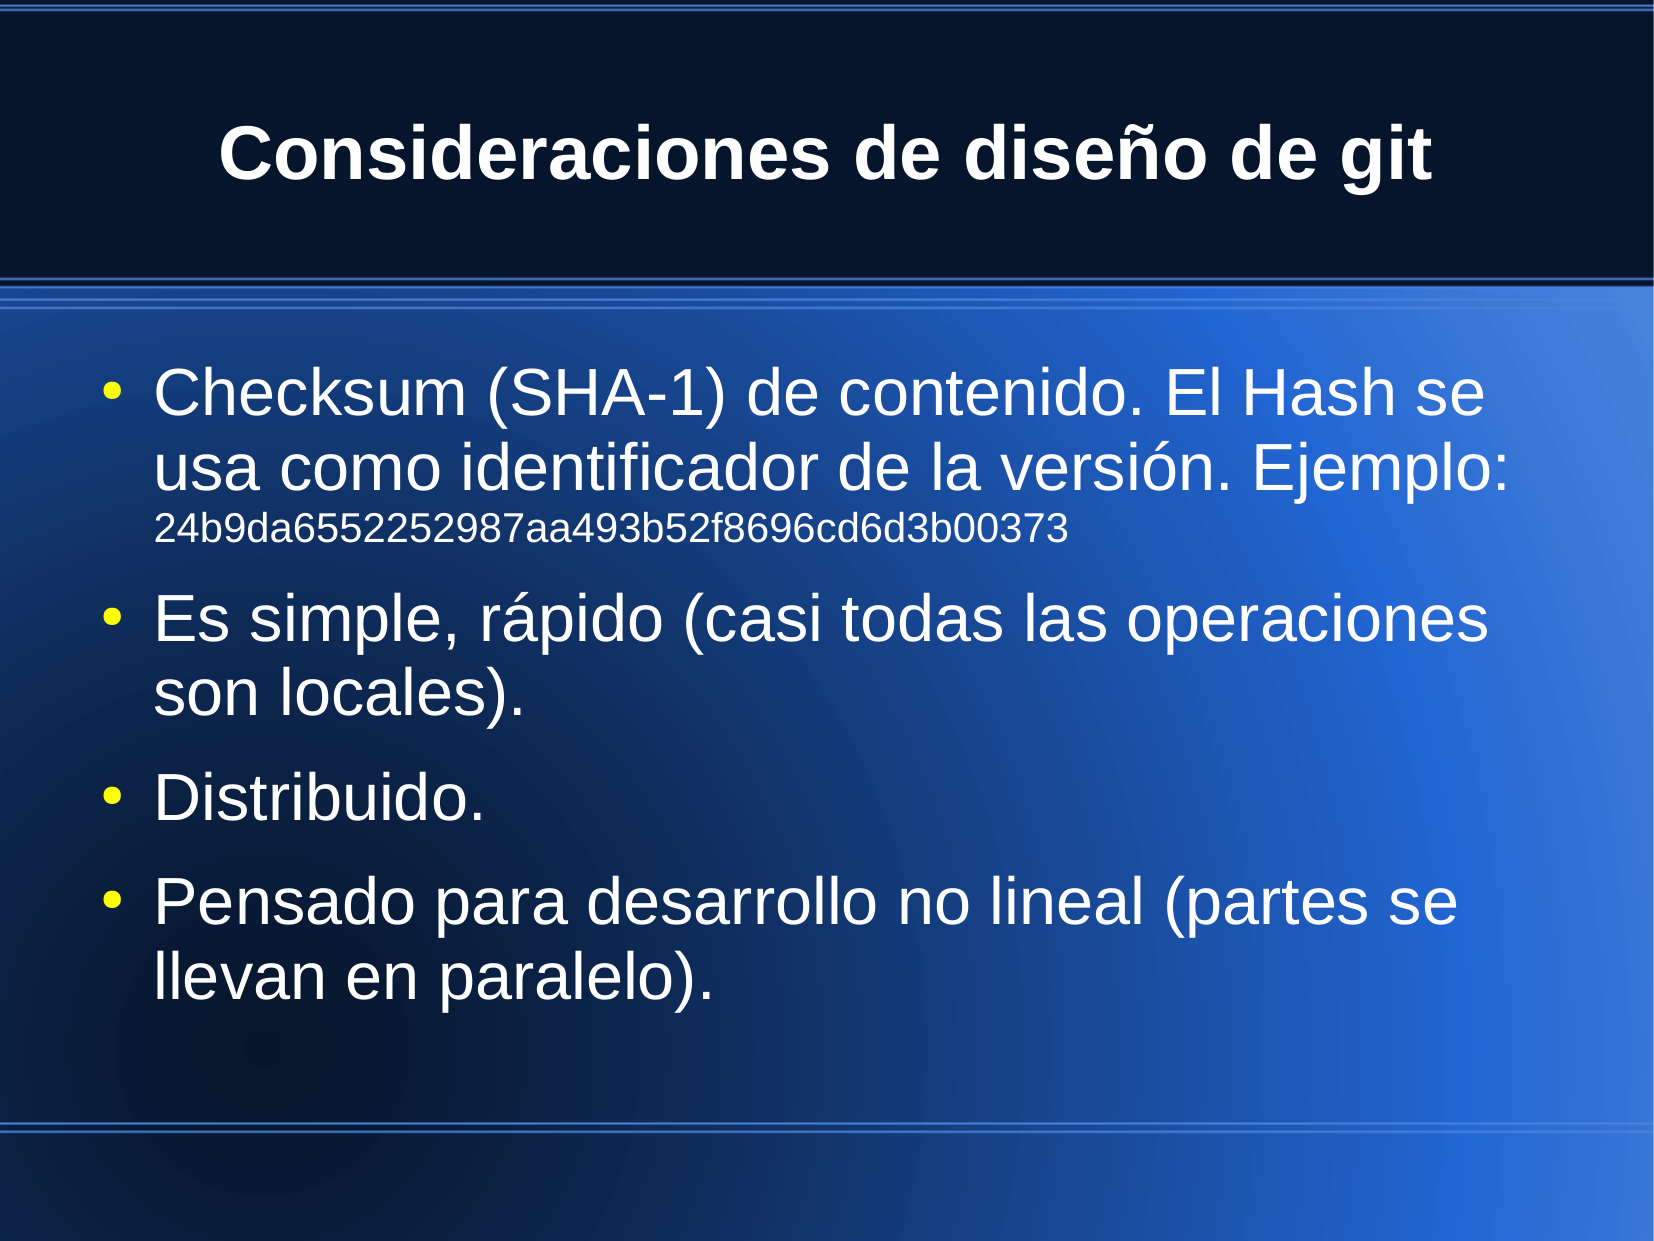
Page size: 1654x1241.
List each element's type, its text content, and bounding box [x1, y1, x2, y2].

list Checksum (SHA-1) de contenido. El Hash se usa como identificador de la versión. Ejemplo: 24b9da6552252987aa493b52f8696cd6d3b00373 Es simple, rápido (casi todas las operaciones son locales). Distribuido. Pensado para desarrollo no lineal (partes se llevan en paralelo). [82, 355, 1571, 1075]
title Consideraciones de diseño de git [82, 49, 1571, 257]
picture [0, 0, 1654, 1241]
